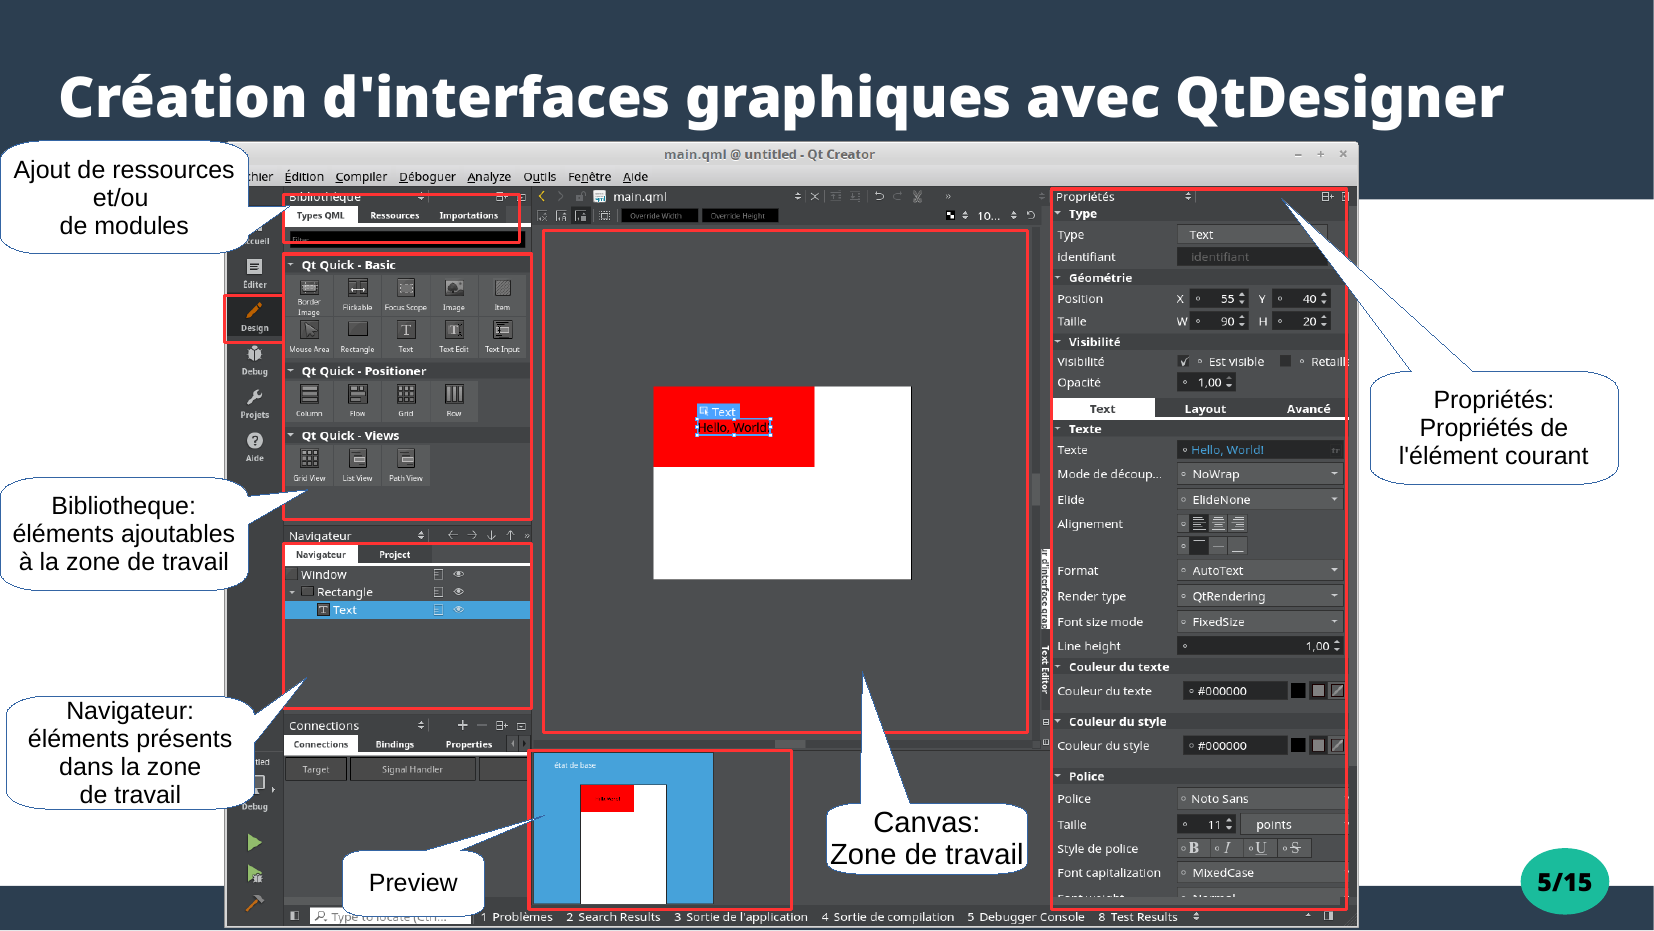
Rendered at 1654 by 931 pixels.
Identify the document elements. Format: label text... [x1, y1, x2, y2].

picture [224, 141, 1359, 928]
picture [285, 545, 530, 707]
picture [1053, 191, 1345, 908]
text_box Canvas: Zone de travail [826, 671, 1028, 875]
picture [285, 196, 518, 241]
text_box Navigateur: éléments présents dans la zone de travail [6, 677, 307, 810]
text_box Bibliotheque: éléments ajoutables à la zone de travail [0, 477, 308, 591]
picture [285, 256, 530, 518]
text_box Preview [342, 815, 545, 917]
picture [226, 297, 282, 341]
title Création d'interfaces graphiques avec QtDesigner [59, 37, 1595, 156]
picture [224, 344, 282, 496]
text_box Propriétés: Propriétés de l'élément courant [1281, 198, 1619, 485]
text_box Ajout de ressources et/ou de modules [0, 140, 290, 254]
